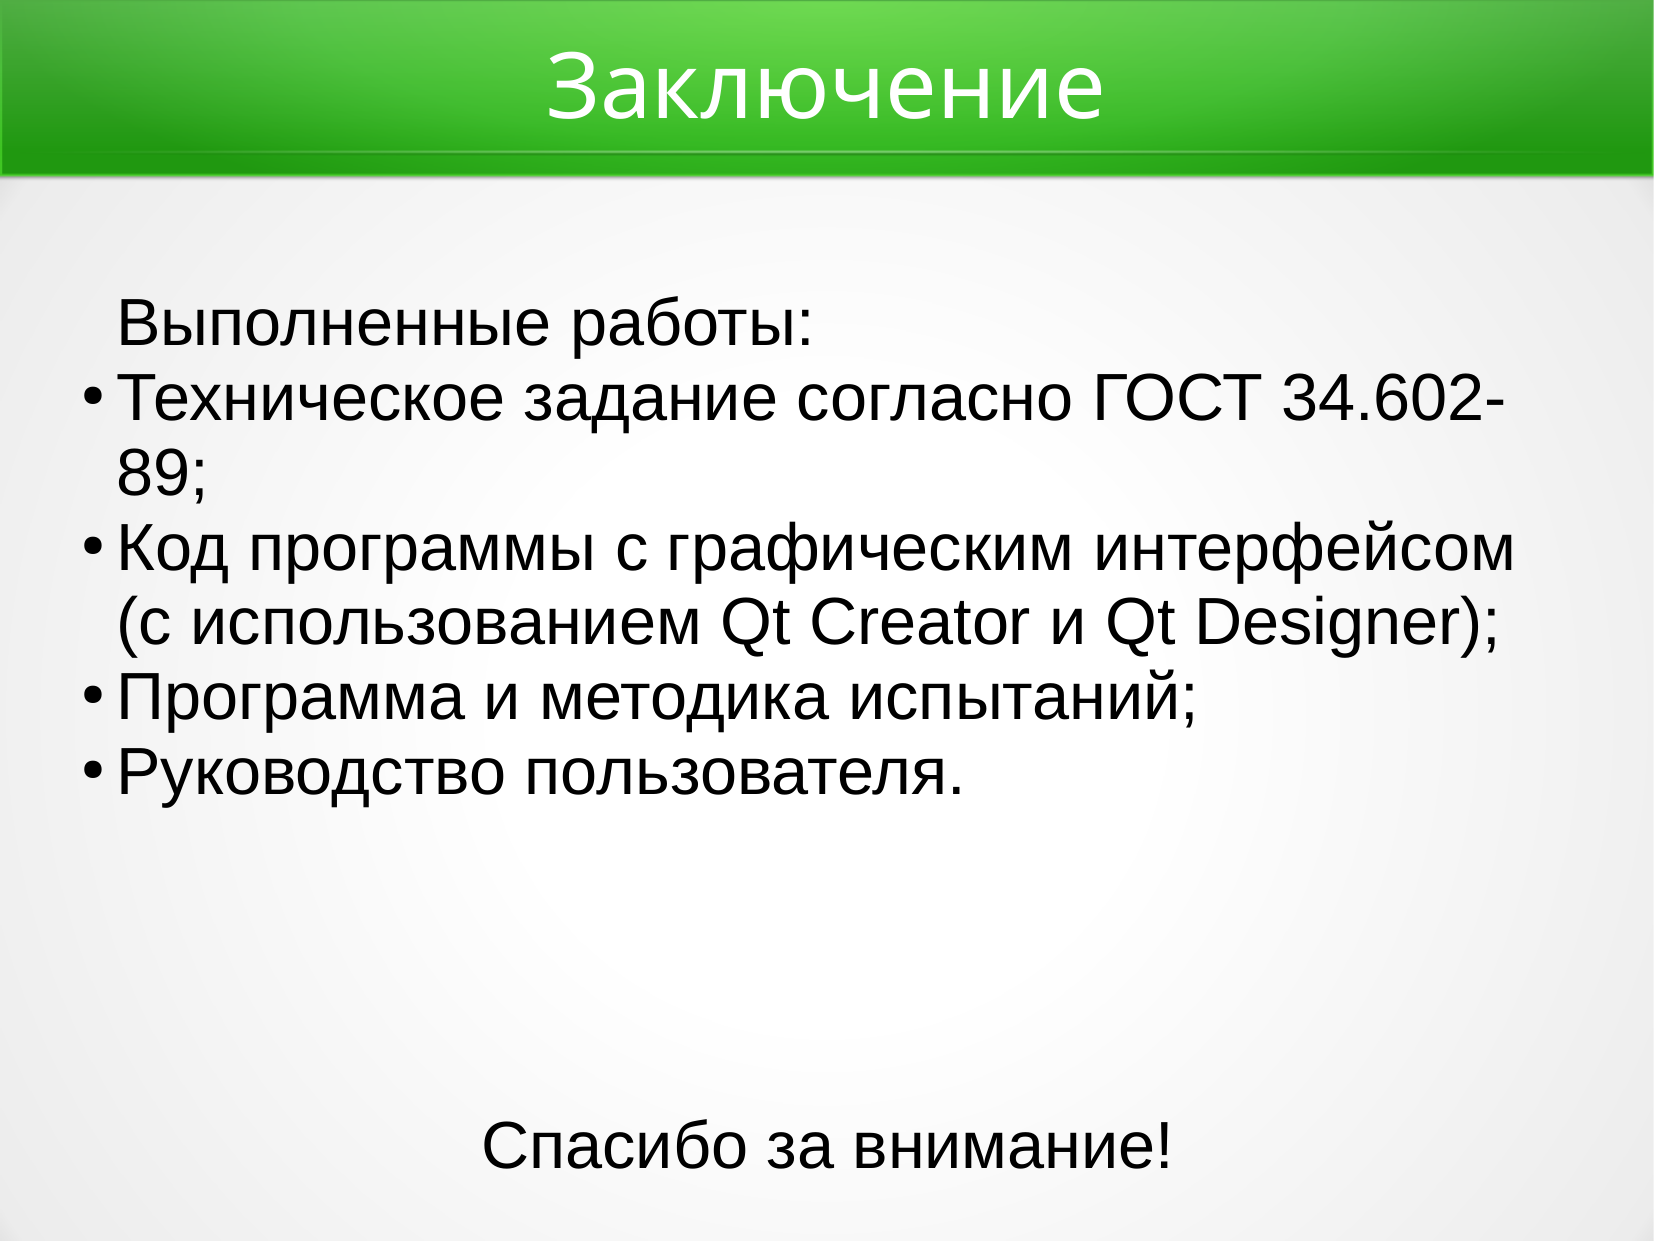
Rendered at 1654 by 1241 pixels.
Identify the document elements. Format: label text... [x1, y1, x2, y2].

text_box Выполненные работы: Техническое задание согласно ГОСТ 34.602-89; Код программы с графическим интерфейсом (с использованием Qt Creator и Qt Designer); Программа и методика испытаний; Руководство пользователя. Спасибо за внимание! [66, 277, 1590, 1241]
picture [0, 0, 1654, 1241]
title Заключение [82, 11, 1571, 154]
